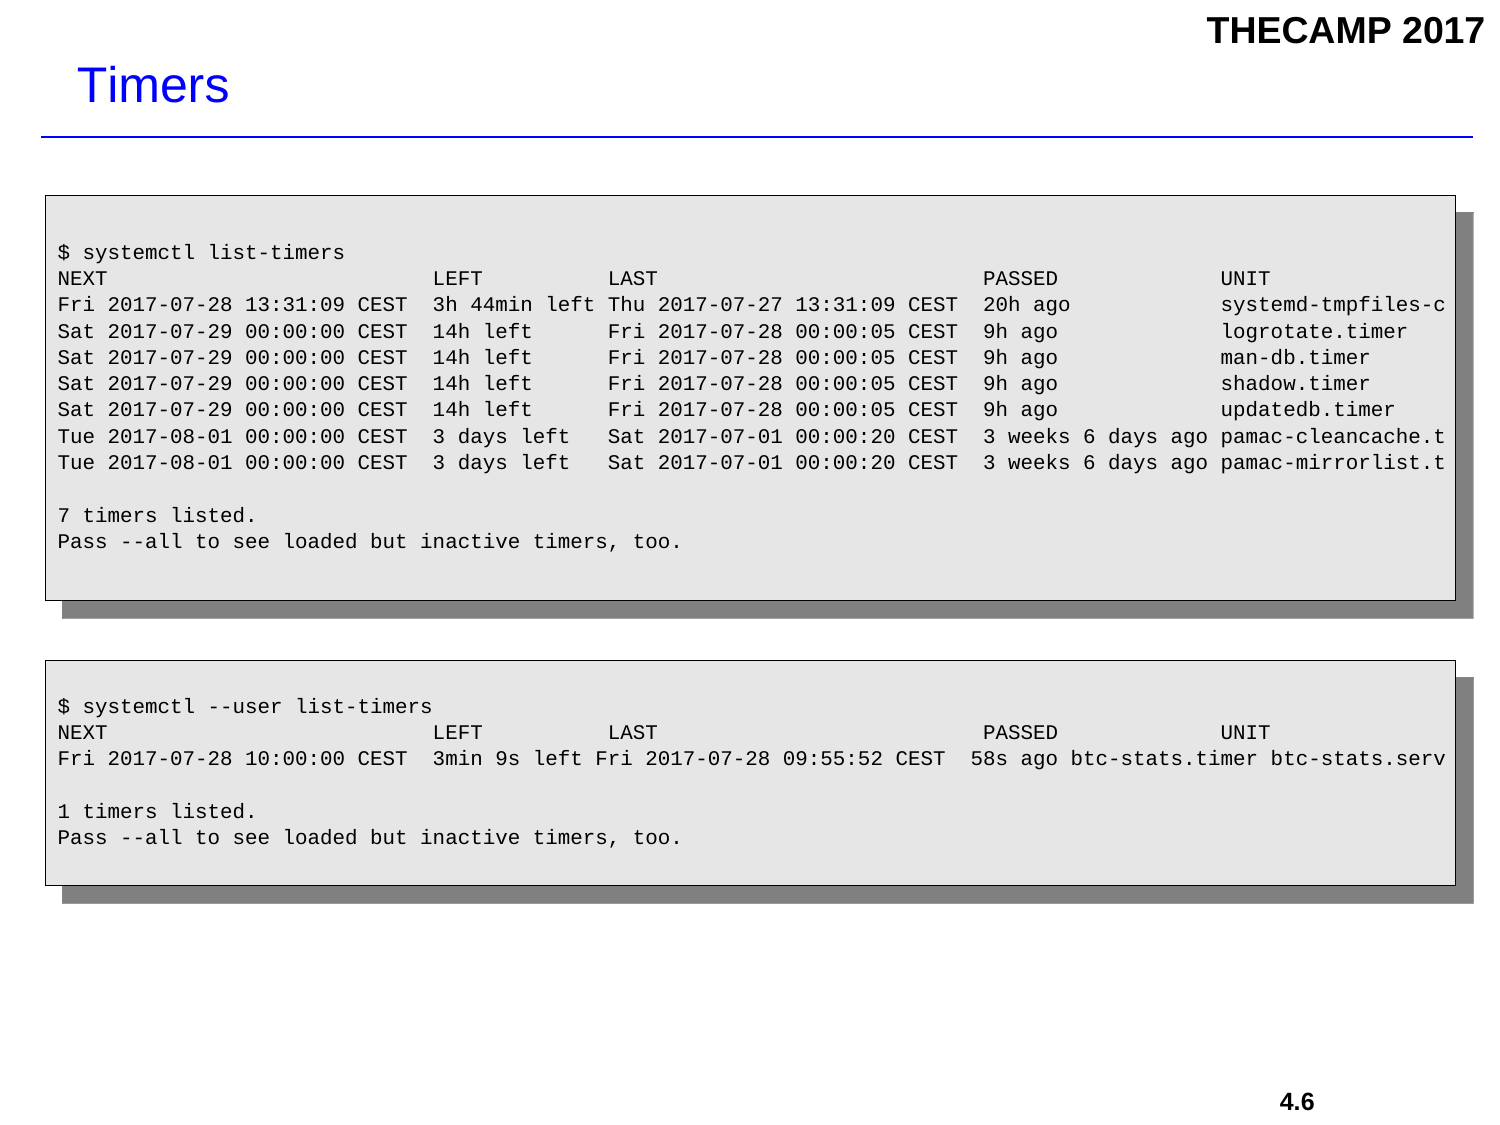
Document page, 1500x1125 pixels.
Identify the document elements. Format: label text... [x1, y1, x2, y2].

title Timers [76, 39, 1424, 126]
text_box $ systemctl list-timers NEXT LEFT LAST PASSED UNIT Fri 2017-07-28 13:31:09 CEST 3h 44min left Thu 2017-07-27 13:31:09 CEST 20h ago systemd-tmpfiles-c Sat 2017-07-29 00:00:00 CEST 14h left Fri 2017-07-28 00:00:05 CEST 9h ago logrotate.timer Sat 2017-07-29 00:00:00 CEST 14h left Fri 2017-07-28 00:00:05 CEST 9h ago man-db.timer Sat 2017-07-29 00:00:00 CEST 14h left Fri 2017-07-28 00:00:05 CEST 9h ago shadow.timer Sat 2017-07-29 00:00:00 CEST 14h left Fri 2017-07-28 00:00:05 CEST 9h ago updatedb.timer Tue 2017-08-01 00:00:00 CEST 3 days left Sat 2017-07-01 00:00:20 CEST 3 weeks 6 days ago pamac-cleancache.t Tue 2017-08-01 00:00:00 CEST 3 days left Sat 2017-07-01 00:00:20 CEST 3 weeks 6 days ago pamac-mirrorlist.t 7 timers listed. Pass --all to see loaded but inactive timers, too. [45, 195, 1456, 601]
list [88, 113, 1398, 195]
list [88, 601, 1398, 660]
text_box $ systemctl --user list-timers NEXT LEFT LAST PASSED UNIT Fri 2017-07-28 10:00:00 CEST 3min 9s left Fri 2017-07-28 09:55:52 CEST 58s ago btc-stats.timer btc-stats.serv 1 timers listed. Pass --all to see loaded but inactive timers, too. [45, 660, 1456, 886]
